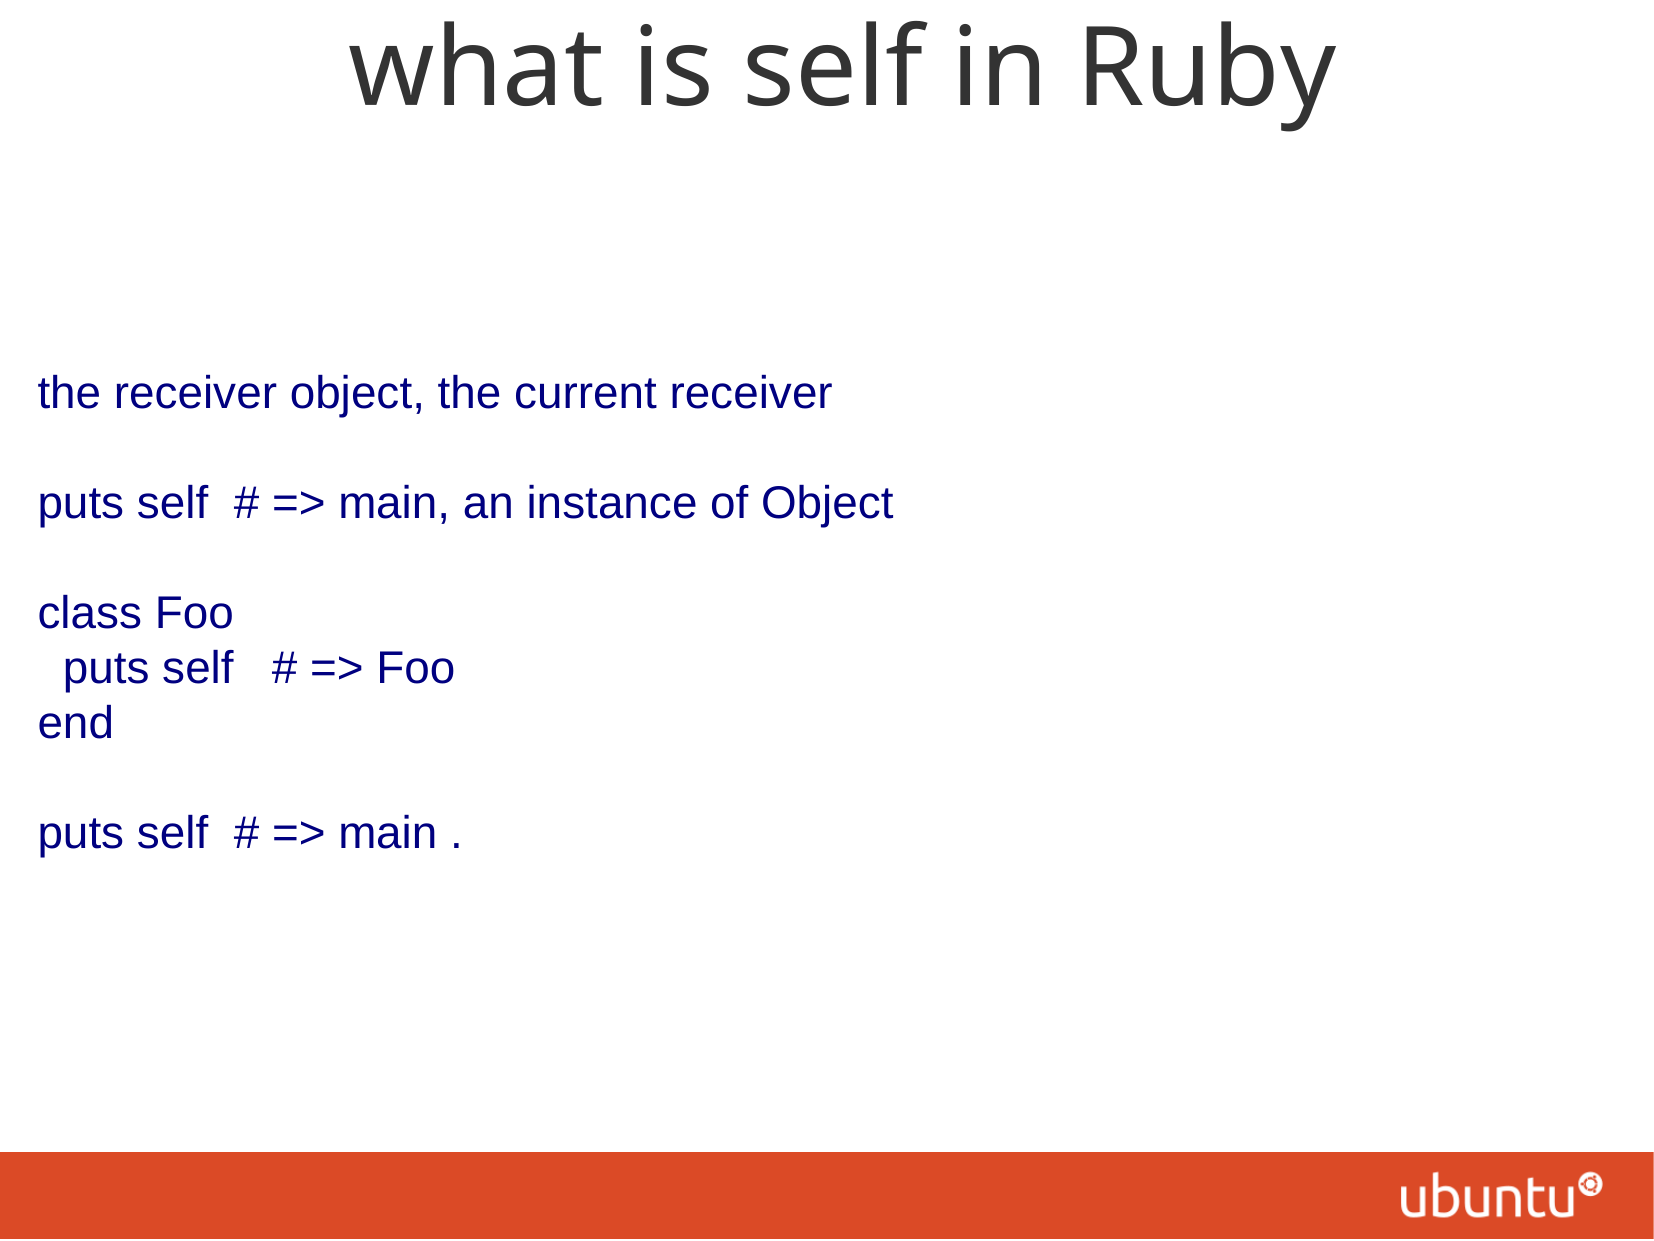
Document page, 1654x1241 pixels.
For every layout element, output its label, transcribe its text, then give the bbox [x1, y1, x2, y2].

title what is self in Ruby [73, 0, 1613, 141]
subtitle the receiver object, the current receiver puts self # => main, an instance of Object class Foo puts self # => Foo end puts self # => main . [37, 150, 1613, 1126]
picture [0, 1152, 1654, 1239]
